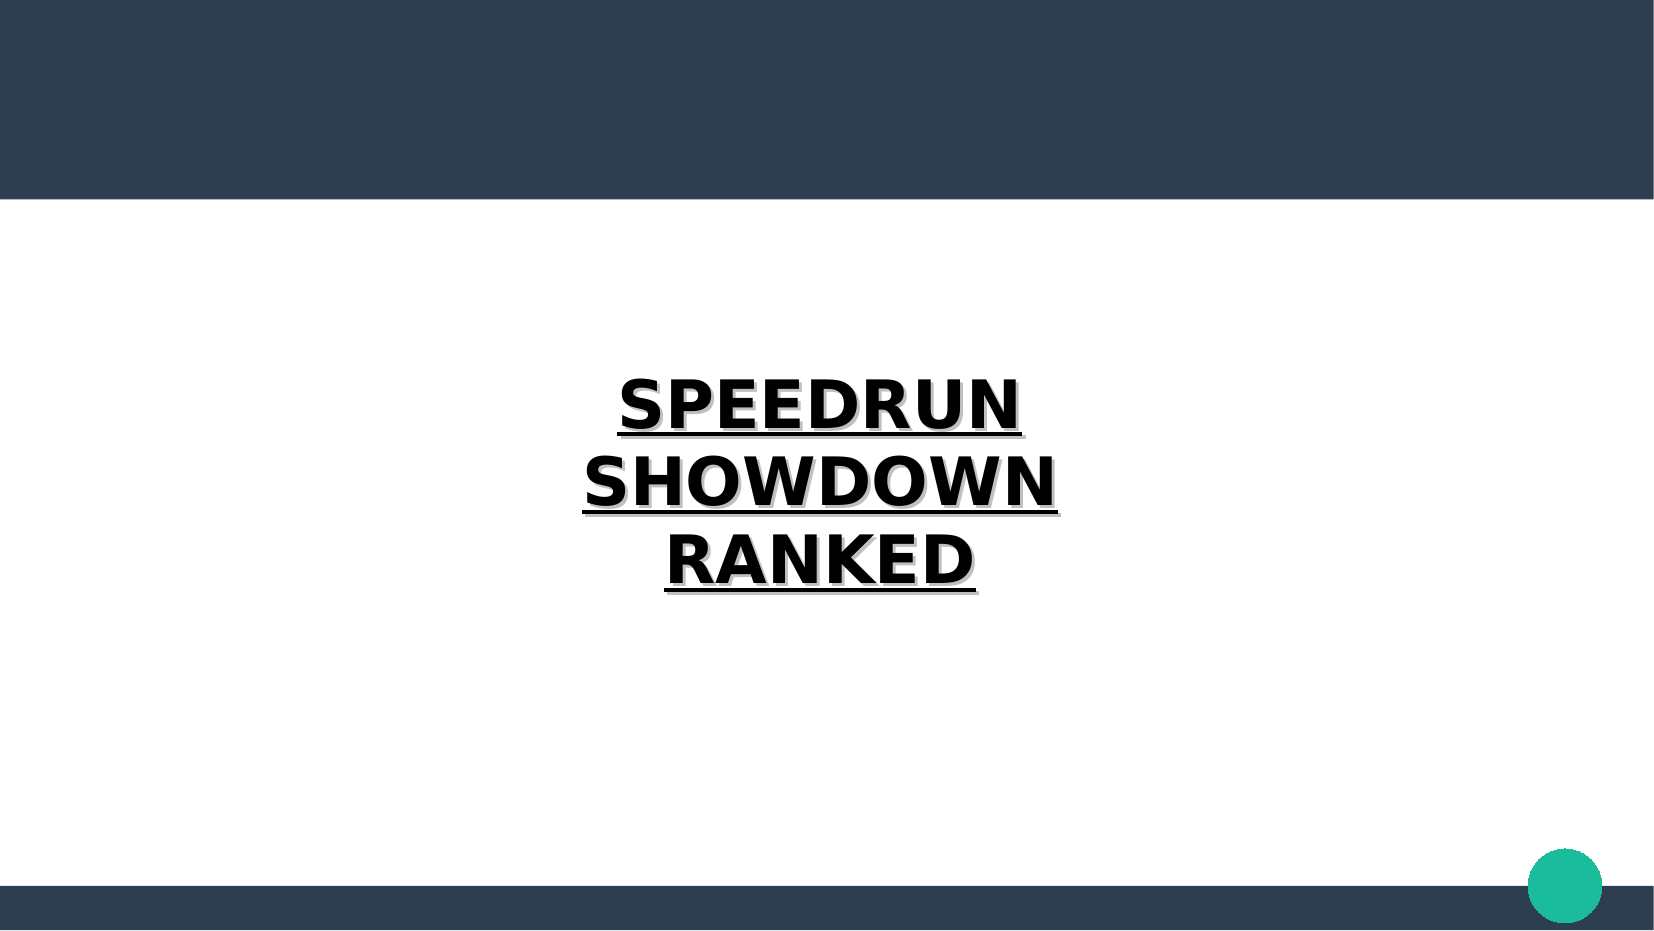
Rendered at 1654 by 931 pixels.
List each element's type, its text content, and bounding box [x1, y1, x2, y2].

subtitle SPEEDRUN SHOWDOWN RANKED [495, 140, 1145, 826]
